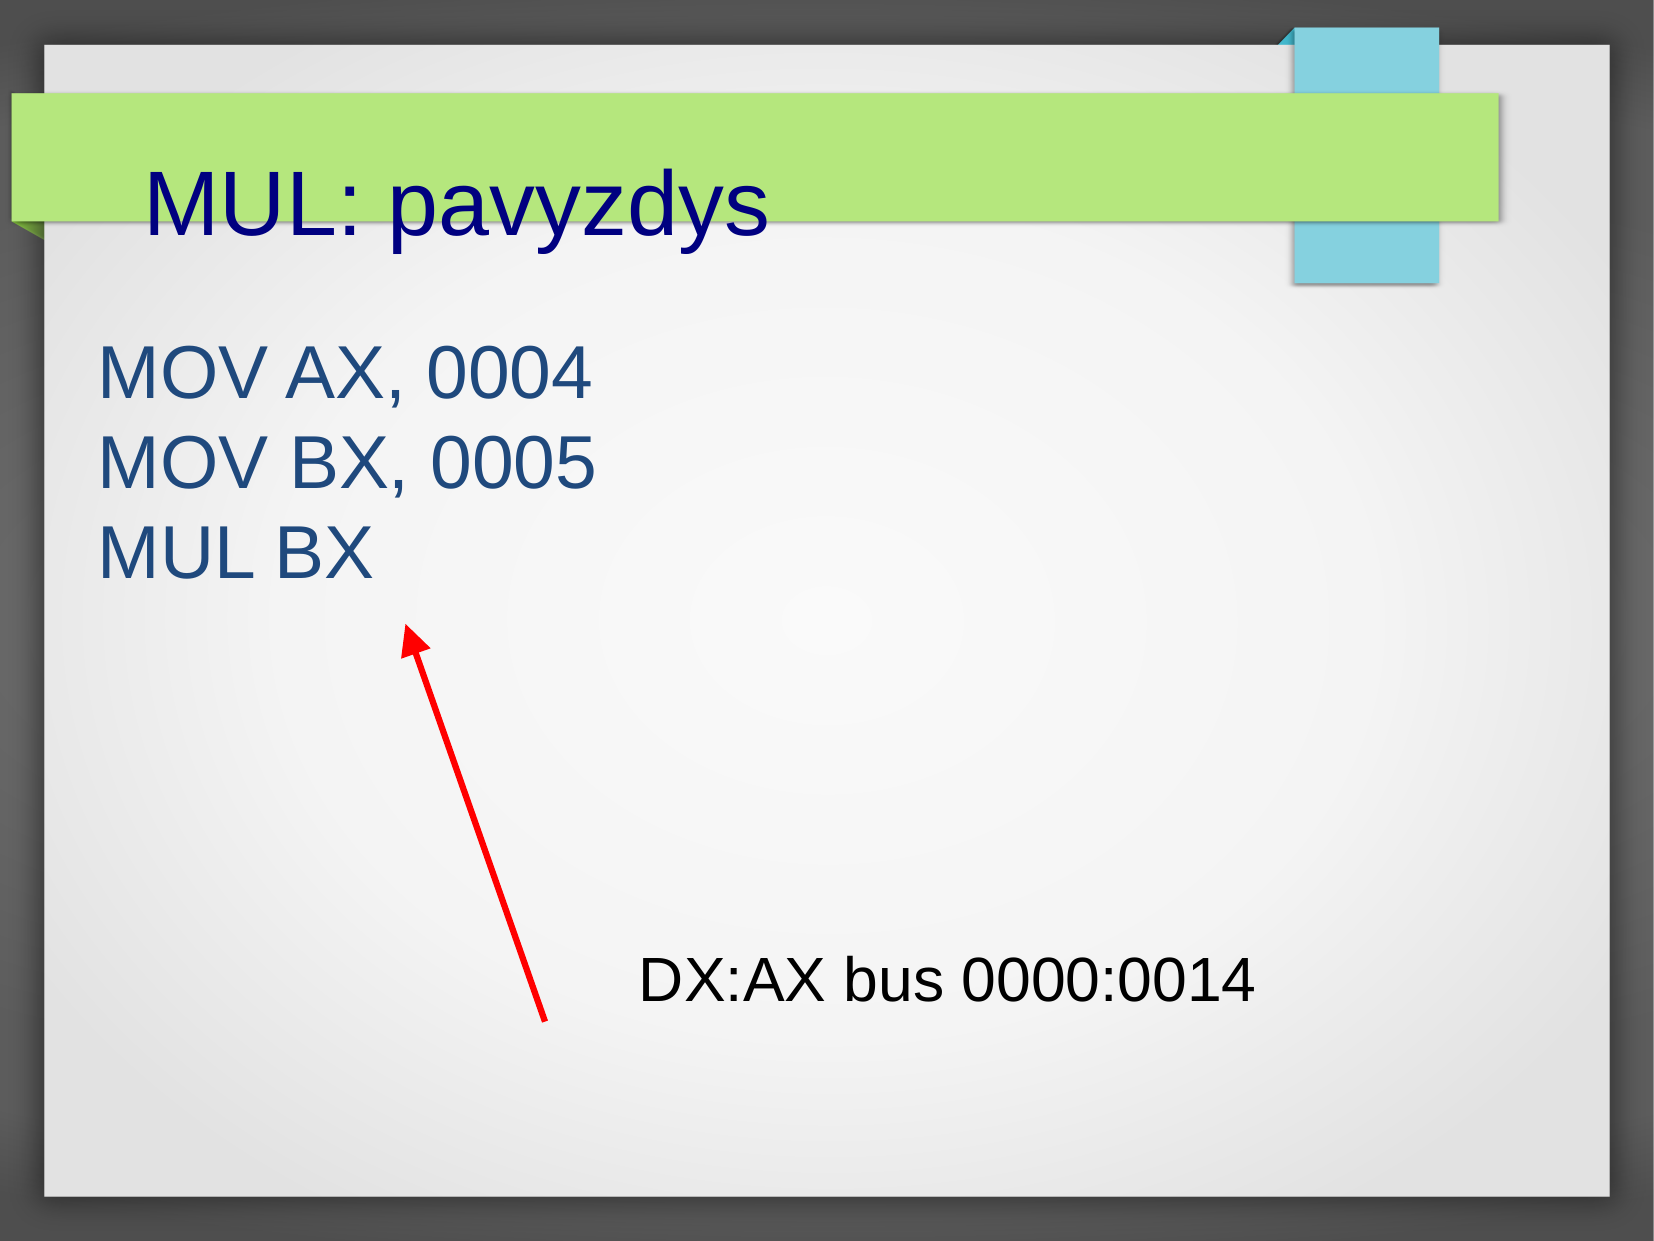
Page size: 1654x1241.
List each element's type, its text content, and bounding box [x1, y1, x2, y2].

title MUL: pavyzdys [82, 24, 1406, 269]
text_box DX:AX bus 0000:0014 [624, 924, 1491, 1077]
picture [0, 0, 1654, 1241]
list MOV AX, 0004 MOV BX, 0005 MUL BX [82, 308, 1571, 1184]
